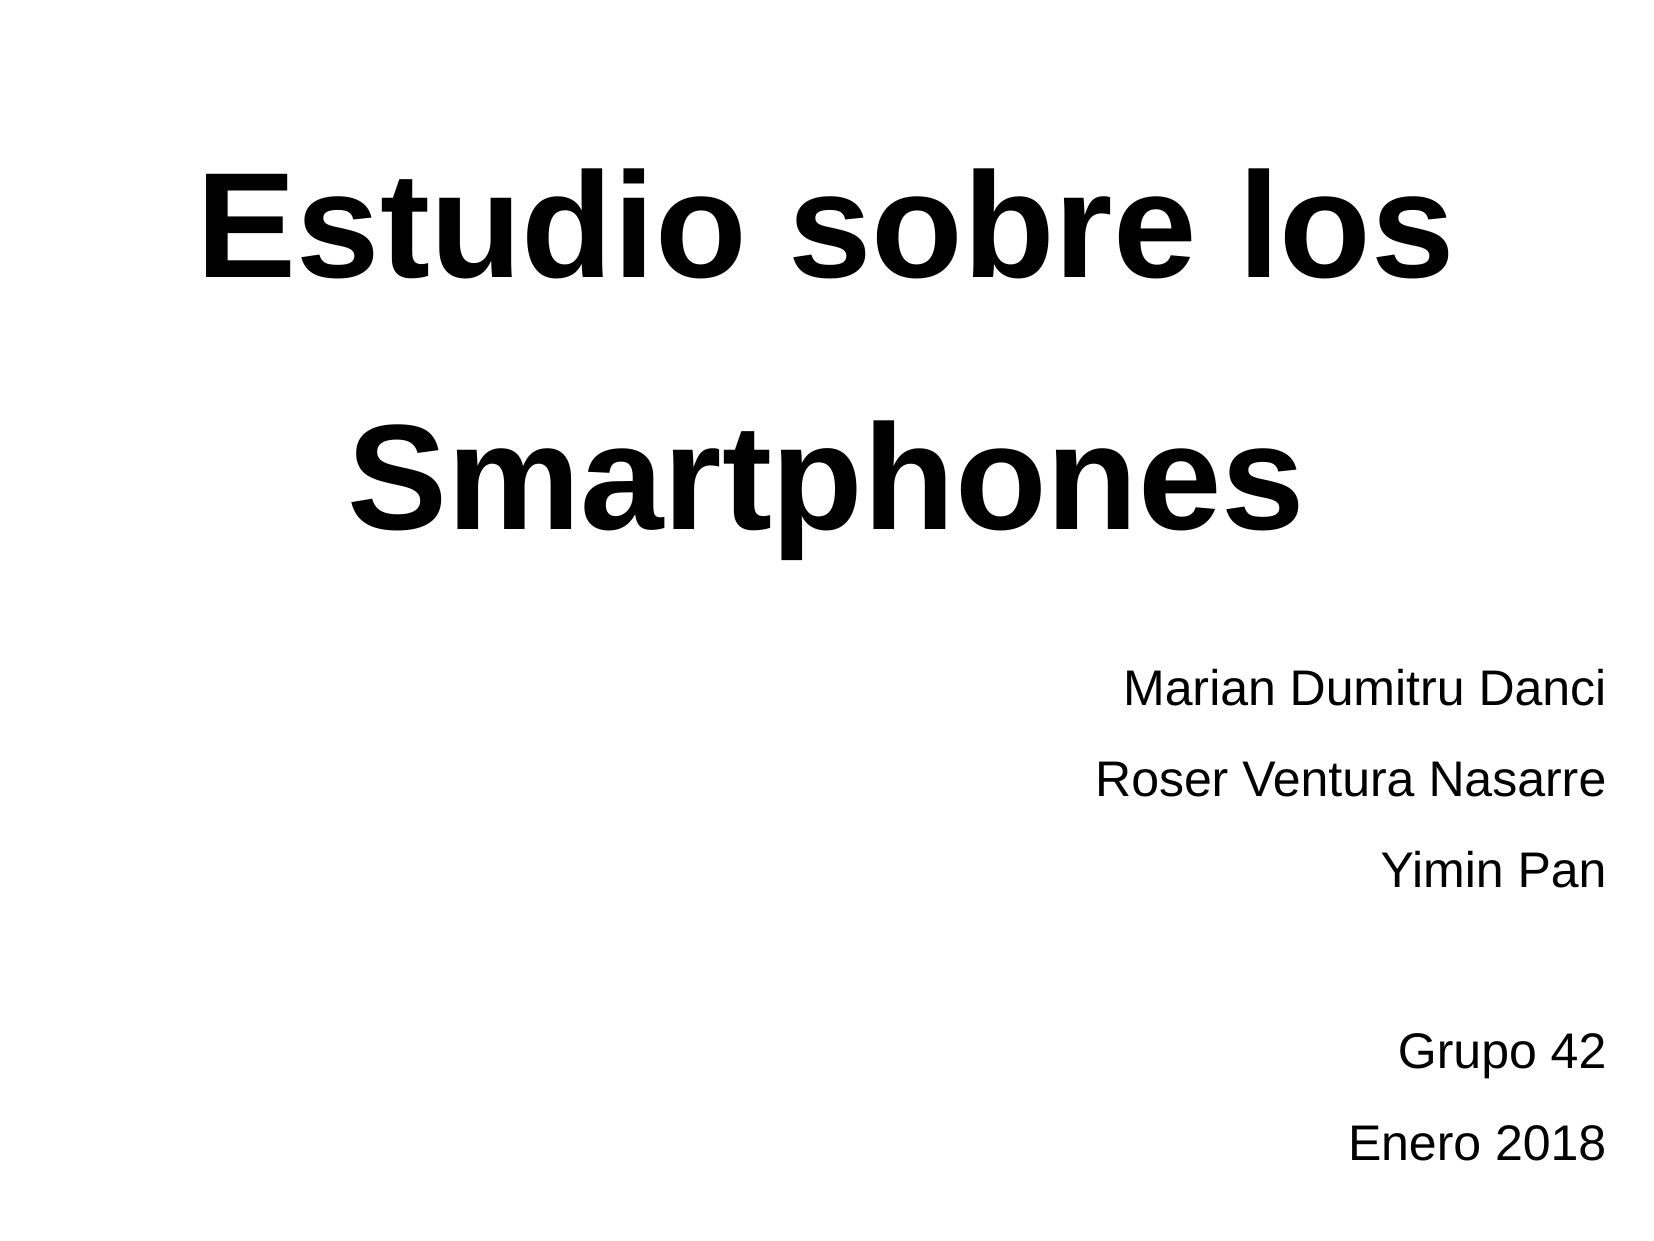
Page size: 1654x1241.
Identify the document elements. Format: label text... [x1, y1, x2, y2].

title Estudio sobre los Smartphones [82, 100, 1571, 519]
list Marian Dumitru Danci Roser Ventura Nasarre Yimin Pan Grupo 42 Enero 2018 [0, 631, 1607, 1176]
